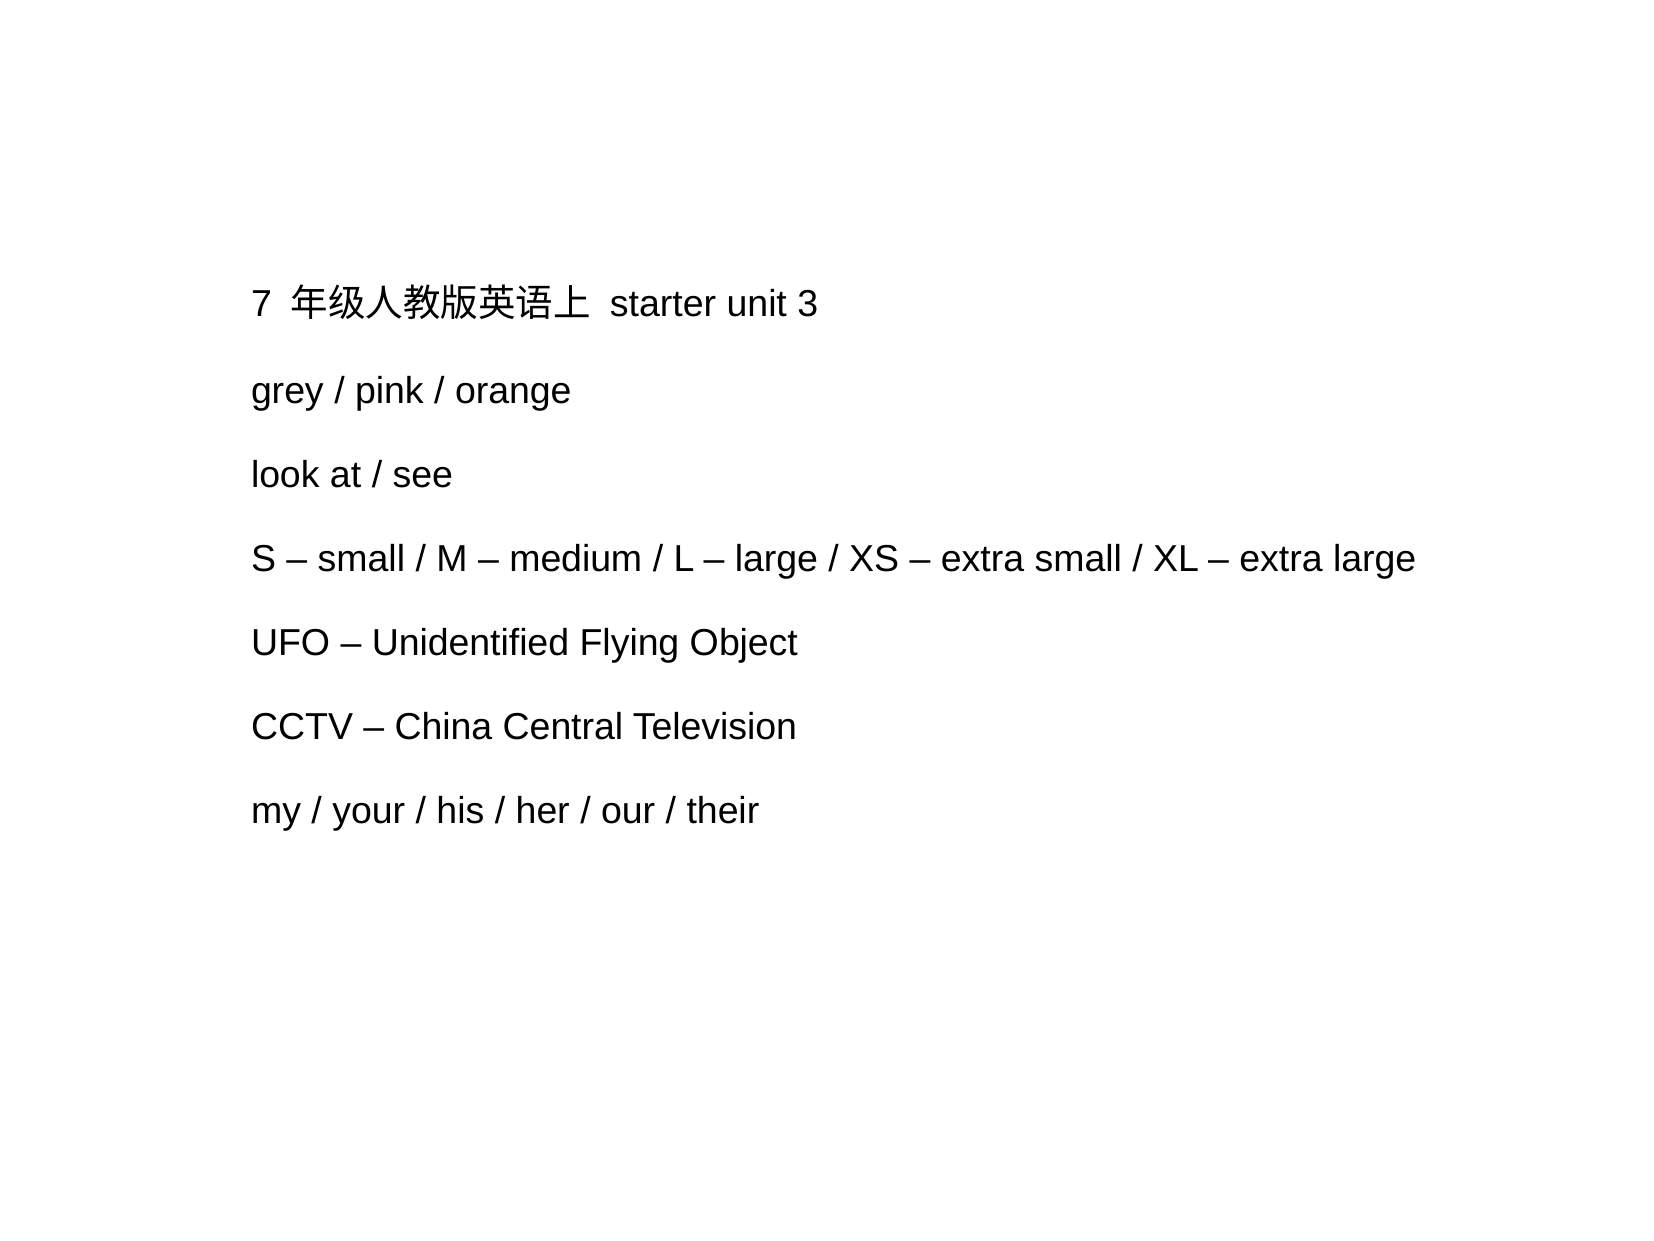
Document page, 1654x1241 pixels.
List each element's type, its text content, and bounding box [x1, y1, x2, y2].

text_box 7 年级人教版英语上 starter unit 3 grey / pink / orange look at / see S – small / M – medium / L – large / XS – extra small / XL – extra large UFO – Unidentified Flying Object CCTV – China Central Television my / your / his / her / our / their [236, 265, 1506, 954]
